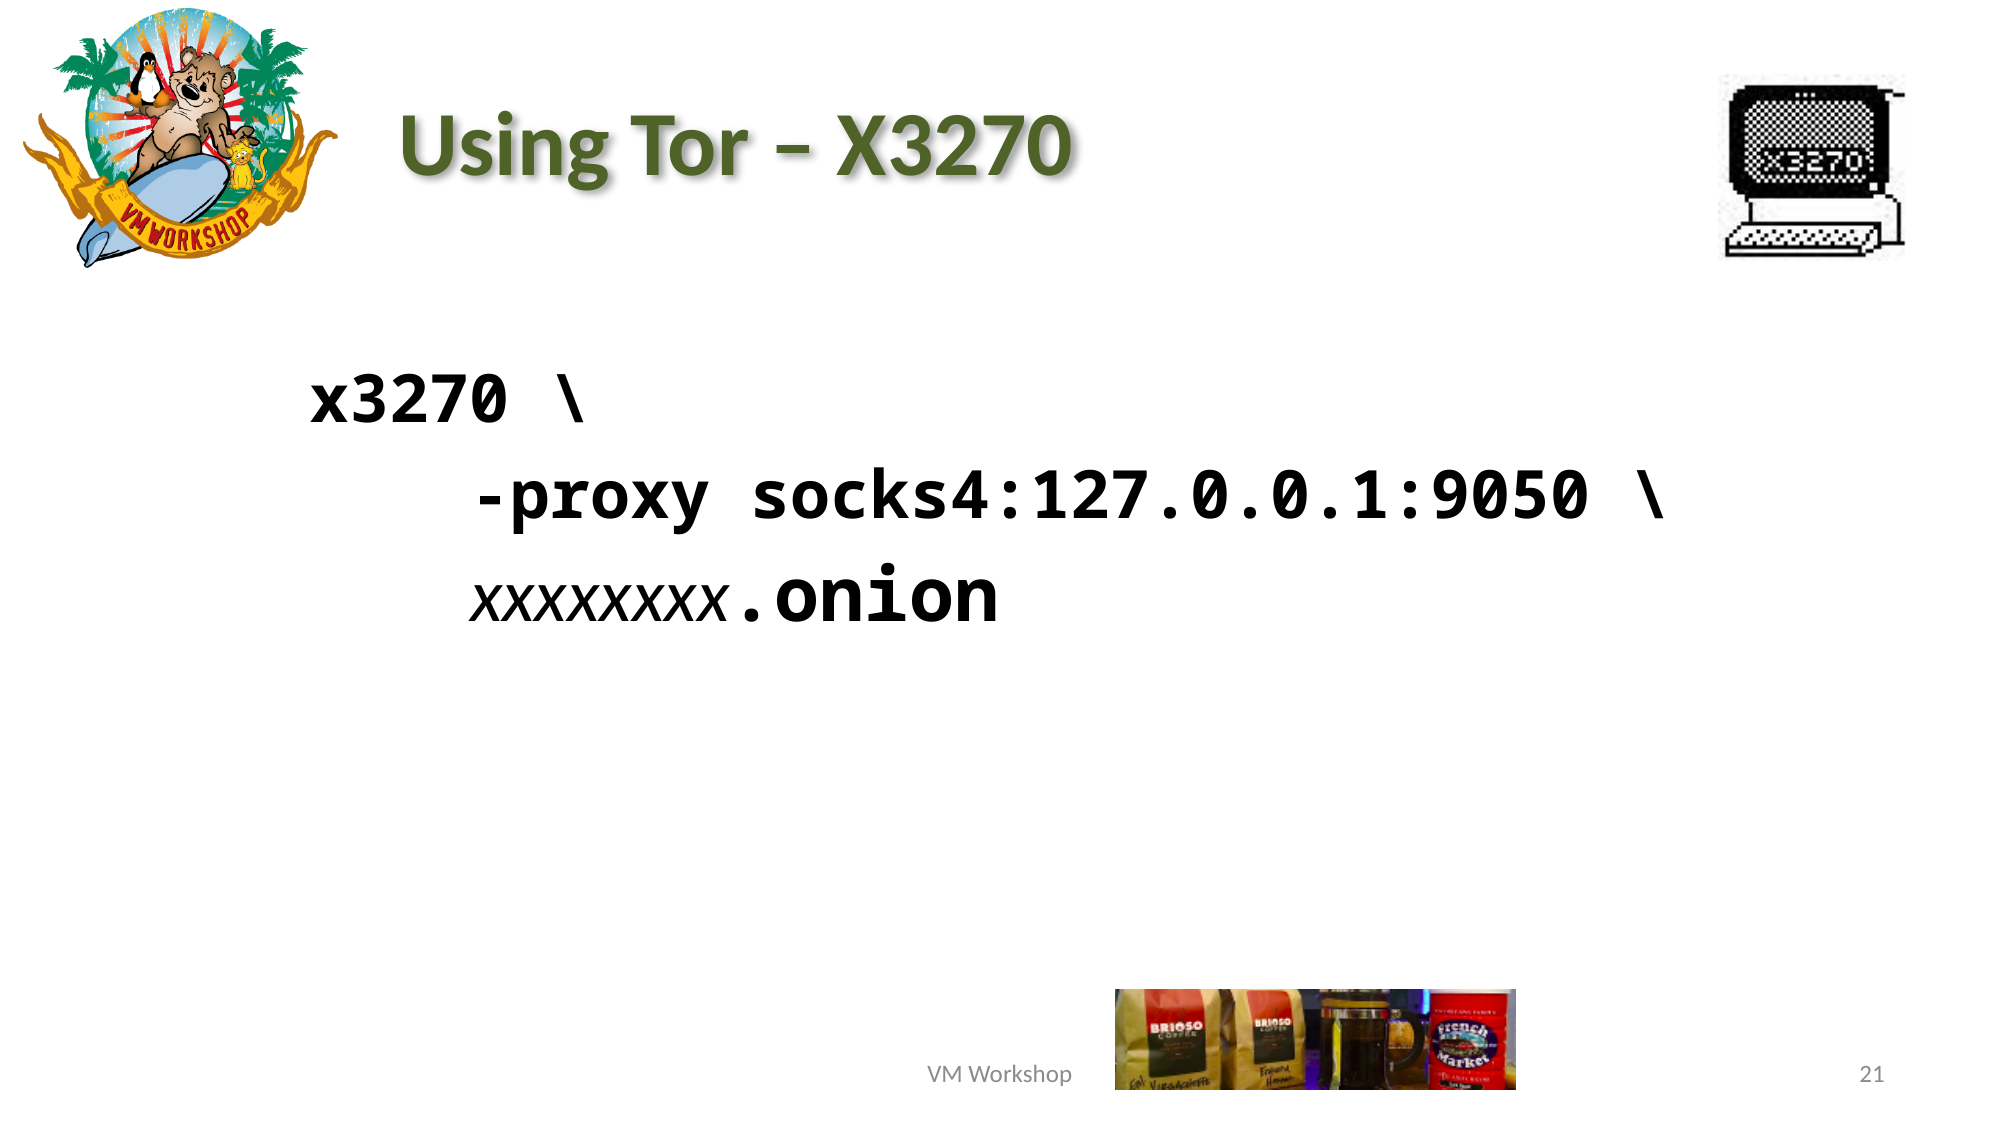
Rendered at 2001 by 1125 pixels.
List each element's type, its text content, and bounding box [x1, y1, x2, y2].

picture [1115, 1041, 1516, 1090]
title Using Tor – X3270 [383, 45, 1913, 233]
list x3270 \ -proxy socks4:127.0.0.1:9050 \ xxxxxxxx.onion [150, 251, 2000, 1041]
picture [23, 8, 338, 269]
picture [1718, 74, 1913, 269]
